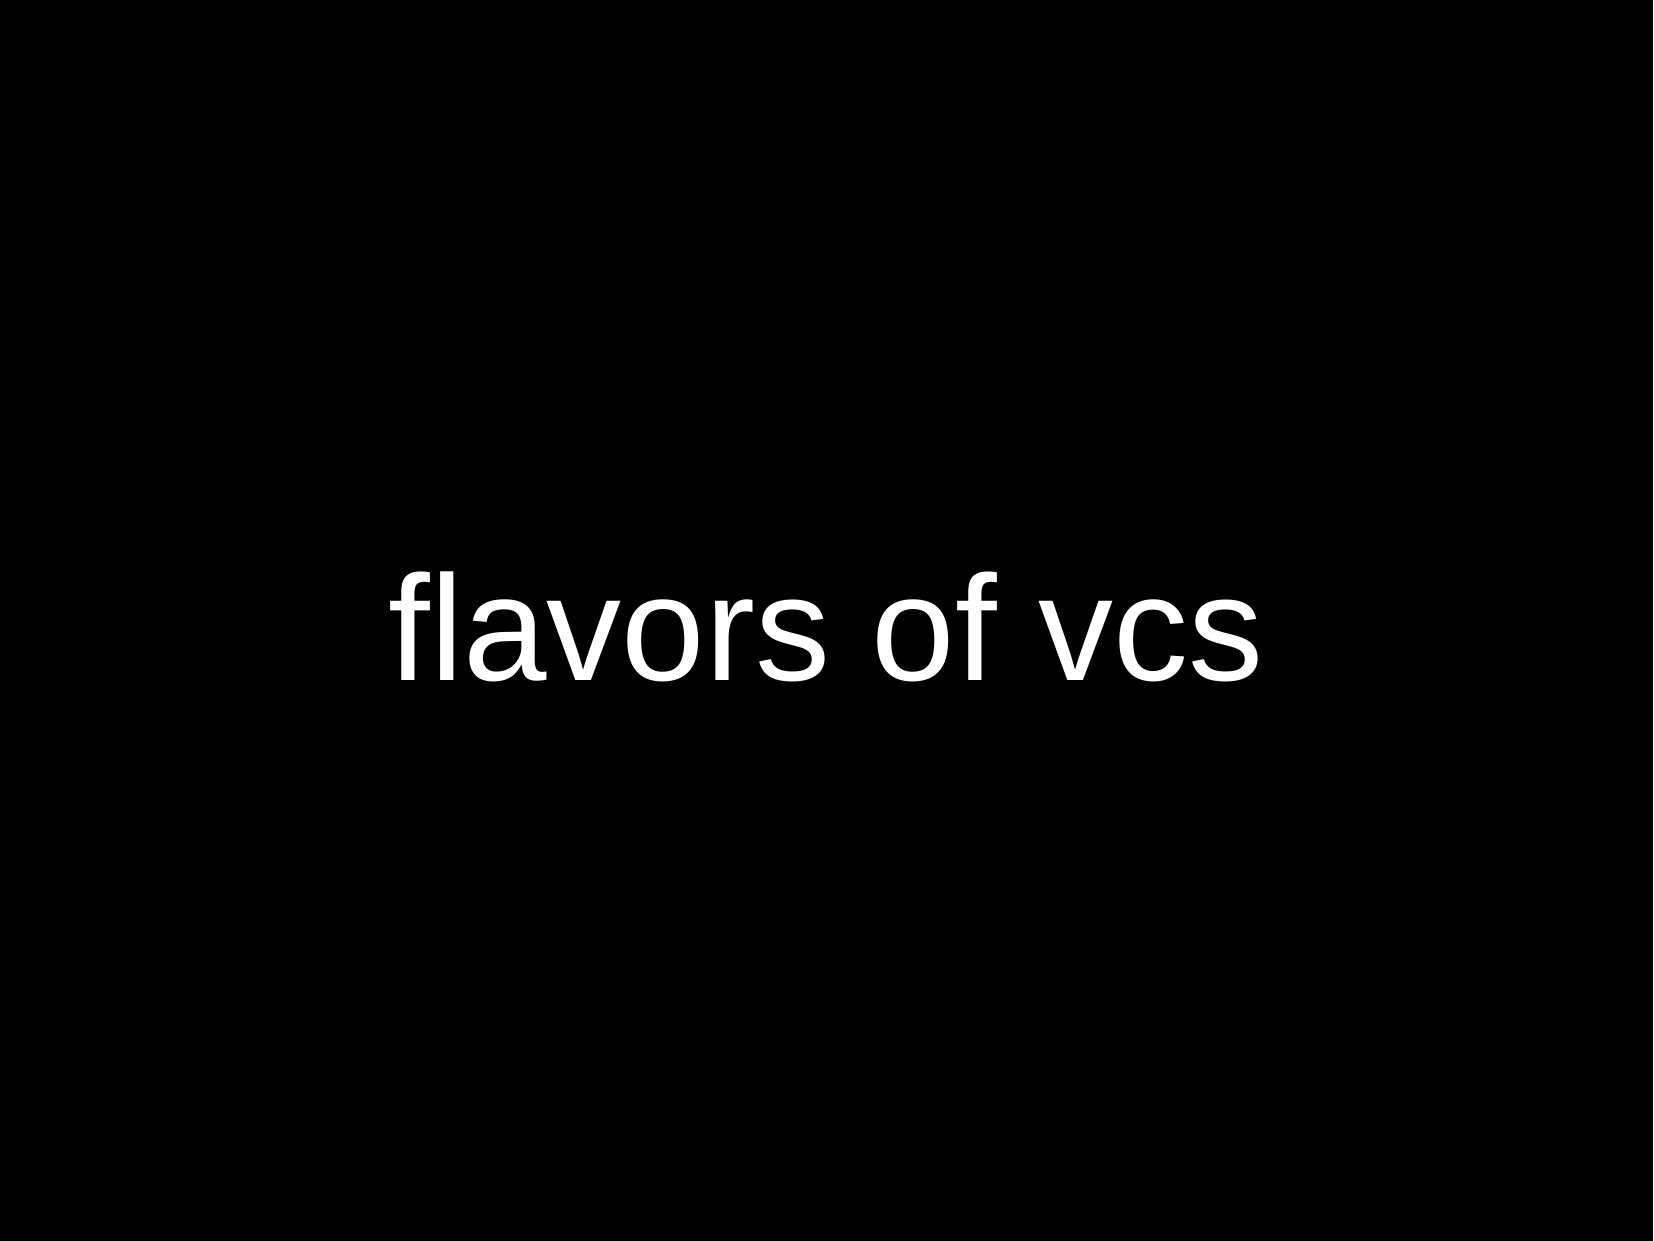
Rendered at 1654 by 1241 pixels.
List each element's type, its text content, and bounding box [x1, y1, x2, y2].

title flavors of vcs [82, 56, 1571, 1201]
